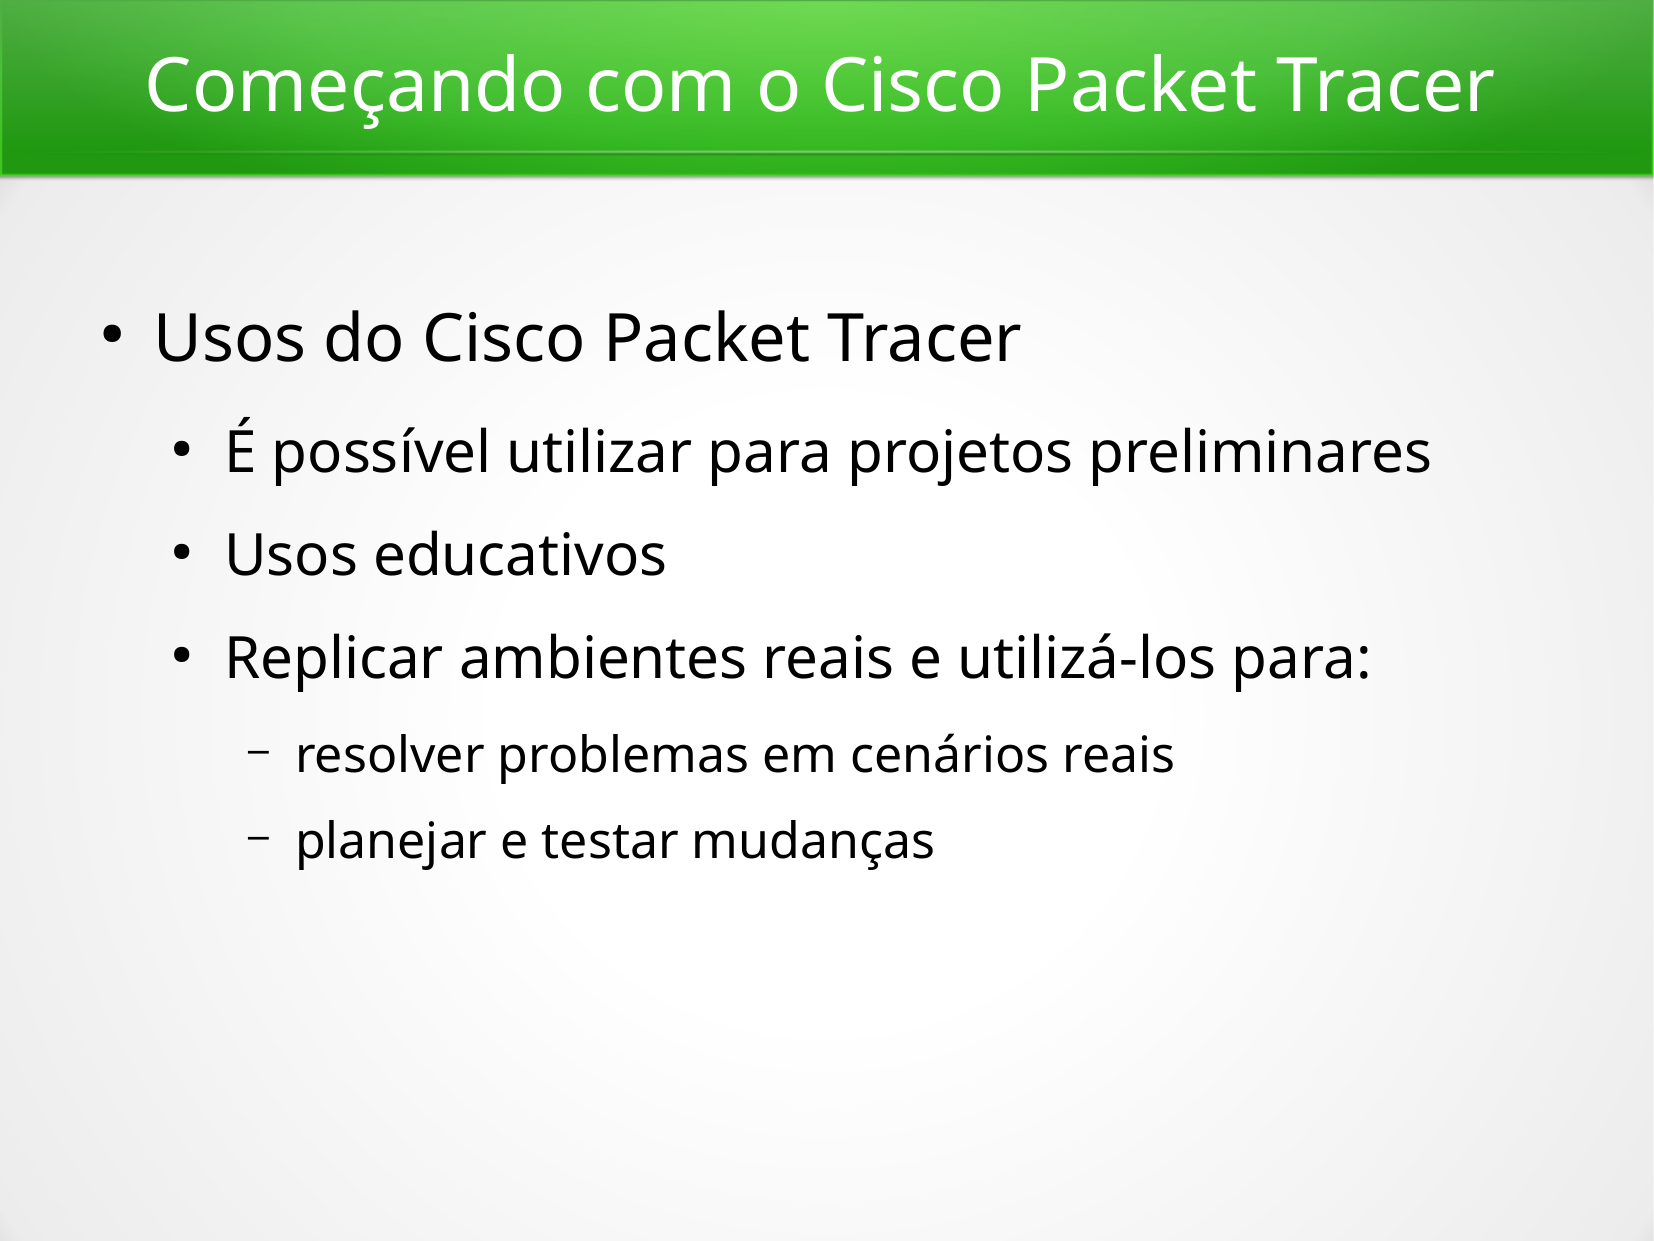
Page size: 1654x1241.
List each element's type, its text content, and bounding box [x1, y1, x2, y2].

title Começando com o Cisco Packet Tracer [82, 11, 1571, 154]
picture [0, 0, 1654, 1241]
list Usos do Cisco Packet Tracer É possível utilizar para projetos preliminares Usos educativos Replicar ambientes reais e utilizá-los para: resolver problemas em cenários reais planejar e testar mudanças [82, 290, 1571, 1010]
